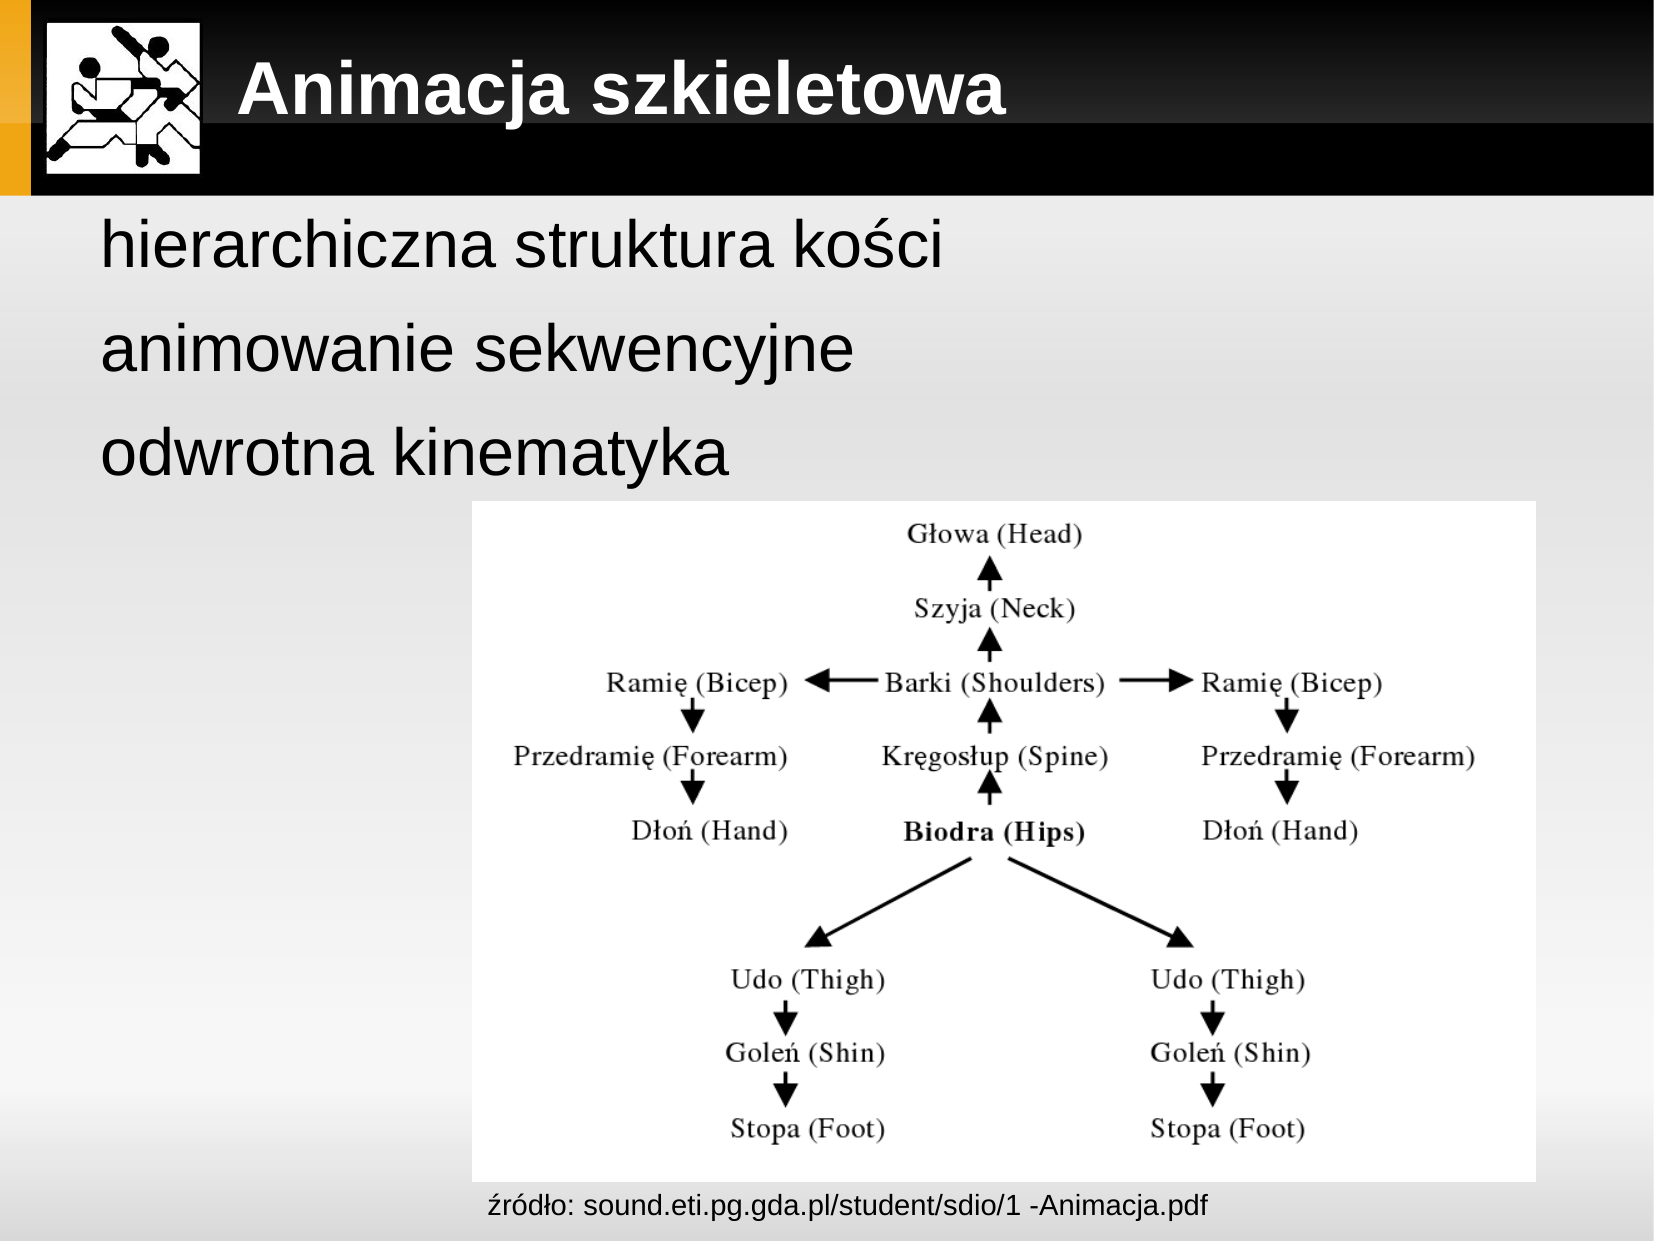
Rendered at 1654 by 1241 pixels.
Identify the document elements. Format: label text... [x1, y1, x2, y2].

title Animacja szkieletowa [236, 0, 1595, 178]
list hierarchiczna struktura kości animowanie sekwencyjne odwrotna kinematyka [82, 206, 1536, 500]
text_box źródło: sound.eti.pg.gda.pl/student/sdio/1 -Animacja.pdf [472, 1181, 1625, 1231]
picture [0, 0, 1654, 1241]
